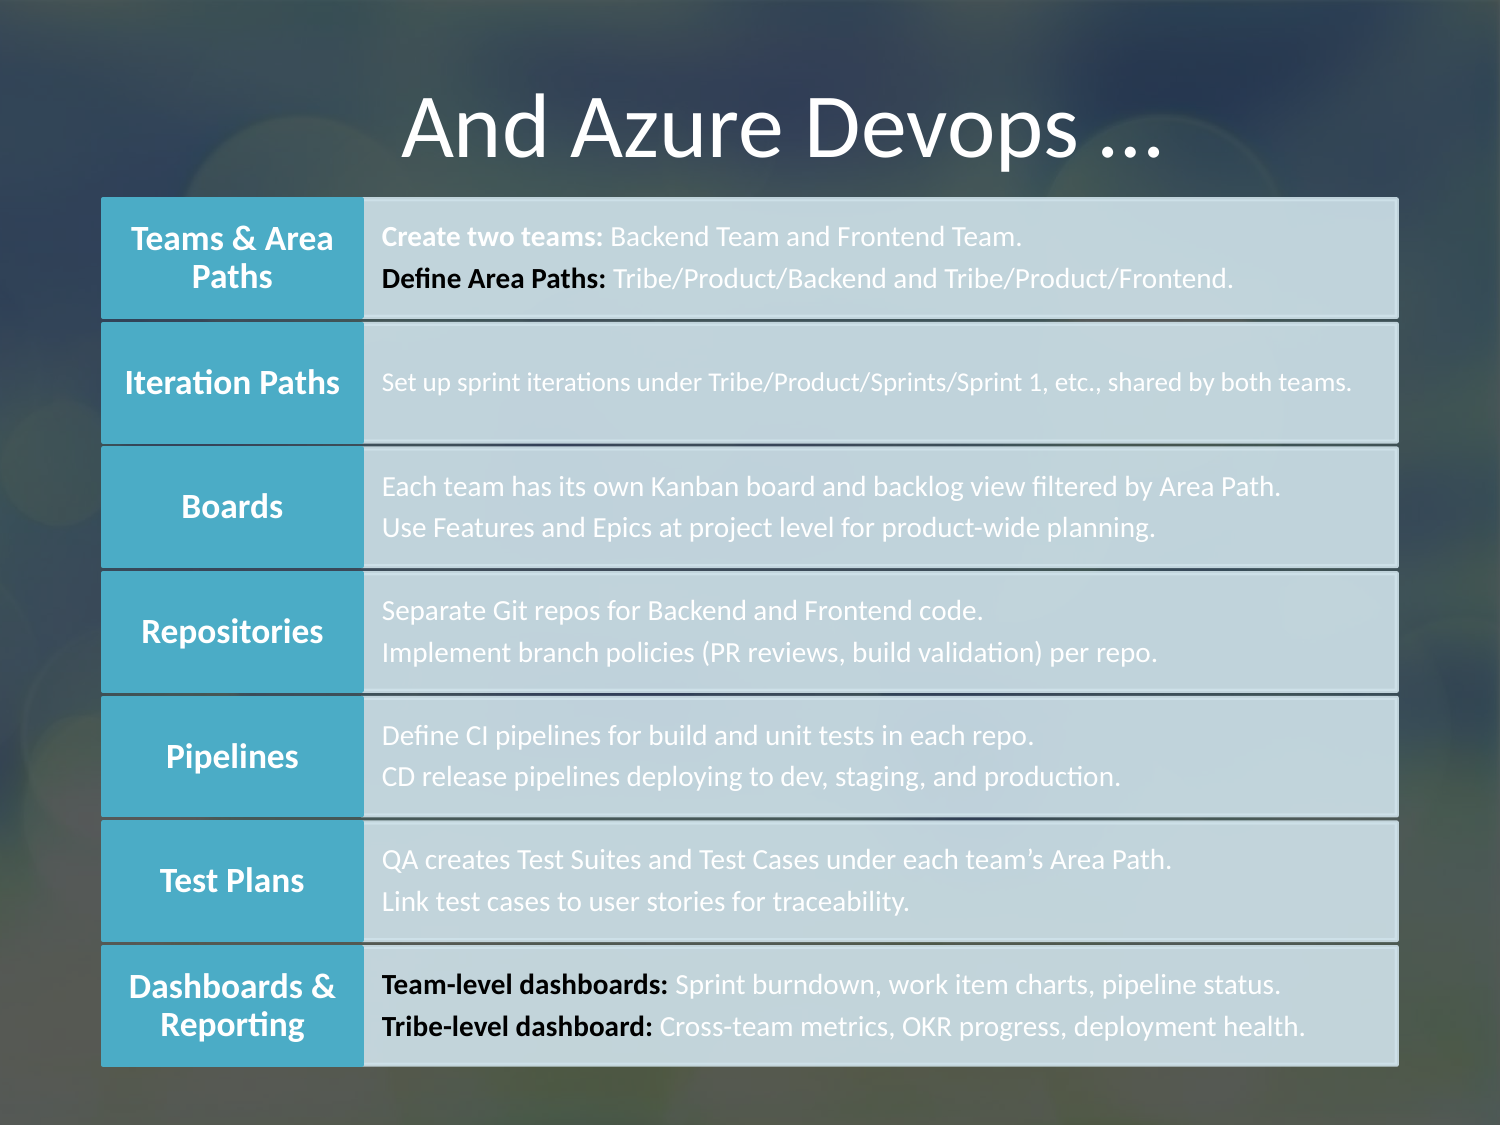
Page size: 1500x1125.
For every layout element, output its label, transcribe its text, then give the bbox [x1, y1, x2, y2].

text_box Iteration Paths [103, 323, 362, 442]
text_box Repositories [103, 573, 362, 691]
picture [0, 0, 1500, 1125]
title And Azure Devops … [135, 11, 1430, 230]
text_box Test Plans [103, 822, 362, 940]
text_box Teams & Area Paths [103, 199, 362, 317]
text_box Define CI pipelines for build and unit tests in each repo. CD release pipelines deploying to dev, staging, and production. [362, 697, 1397, 816]
text_box QA creates Test Suites and Test Cases under each team’s Area Path. Link test cases to user stories for traceability. [362, 822, 1397, 940]
text_box Create two teams: Backend Team and Frontend Team. Define Area Paths: Tribe/Product/Backend and Tribe/Product/Frontend. [362, 199, 1397, 317]
text_box Separate Git repos for Backend and Frontend code. Implement branch policies (PR reviews, build validation) per repo. [362, 573, 1397, 691]
text_box Team-level dashboards: Sprint burndown, work item charts, pipeline status. Tribe-level dashboard: Cross-team metrics, OKR progress, deployment health. [362, 947, 1397, 1065]
text_box Dashboards & Reporting [103, 947, 362, 1065]
text_box Each team has its own Kanban board and backlog view filtered by Area Path. Use Features and Epics at project level for product-wide planning. [362, 448, 1397, 567]
text_box Boards [103, 448, 362, 567]
text_box Set up sprint iterations under Tribe/Product/Sprints/Sprint 1, etc., shared by both teams. [362, 323, 1397, 442]
text_box Pipelines [103, 697, 362, 816]
